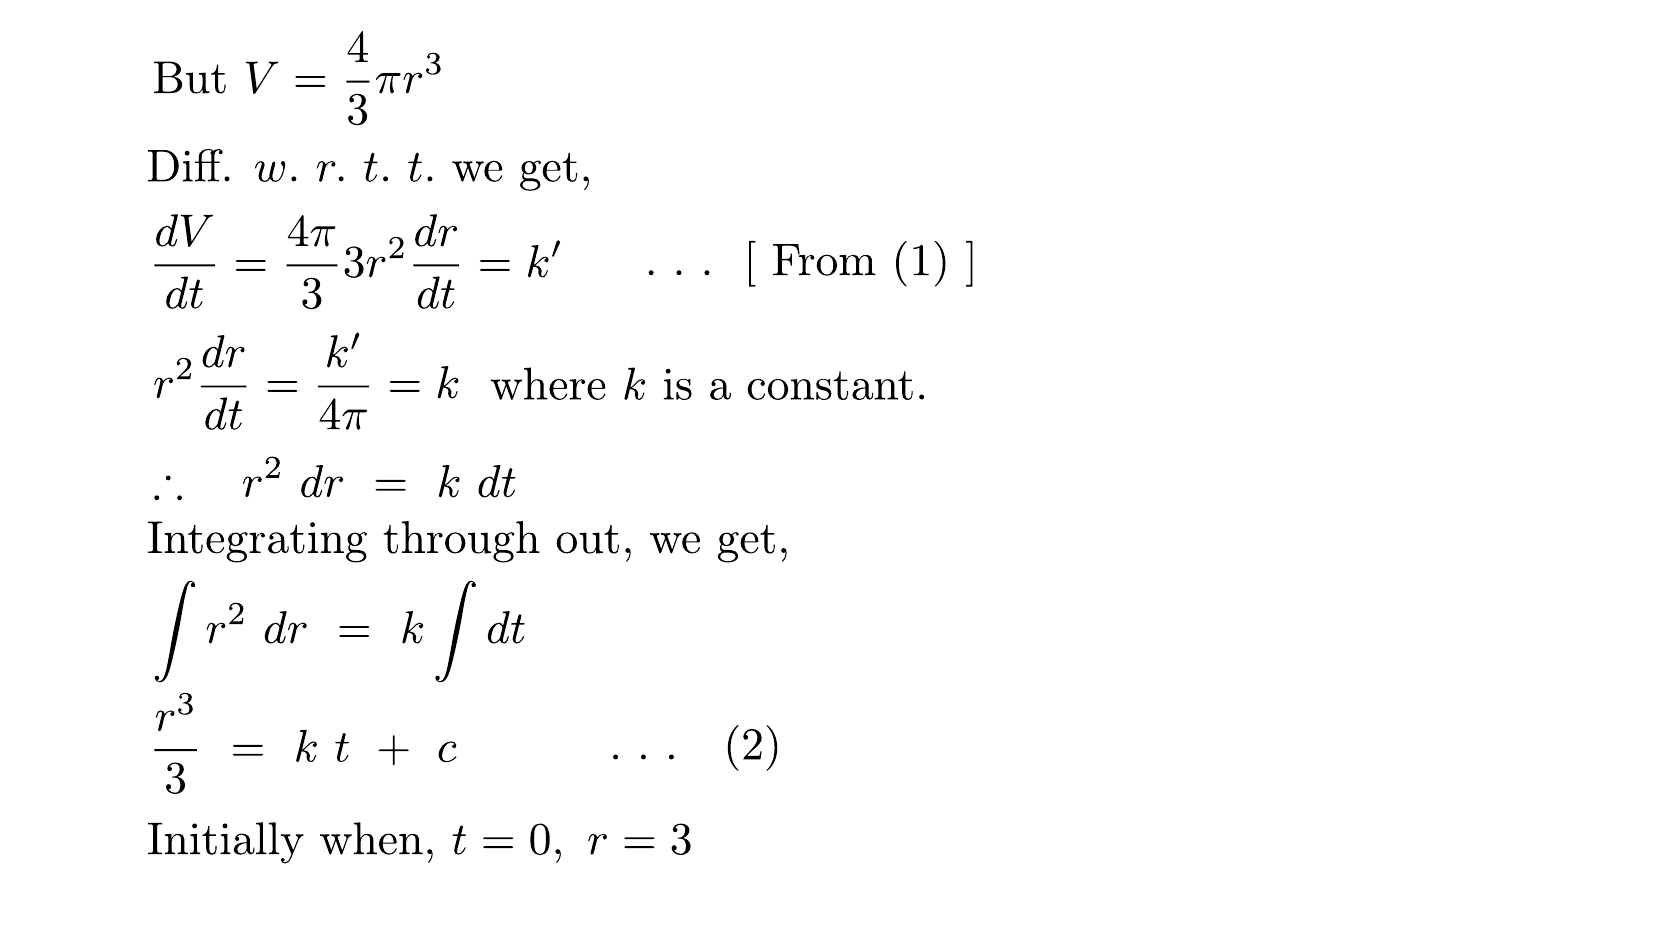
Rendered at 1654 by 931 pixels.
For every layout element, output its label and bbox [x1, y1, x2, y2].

text_box [154, 580, 525, 683]
subtitle [47, 35, 1607, 910]
text_box [647, 240, 973, 287]
text_box [154, 692, 457, 794]
text_box [154, 332, 459, 430]
text_box [611, 725, 778, 771]
text_box [154, 456, 516, 501]
text_box [490, 367, 925, 400]
text_box [154, 31, 441, 126]
text_box [148, 822, 691, 864]
text_box [147, 148, 589, 191]
text_box [147, 521, 787, 563]
text_box [154, 214, 561, 310]
